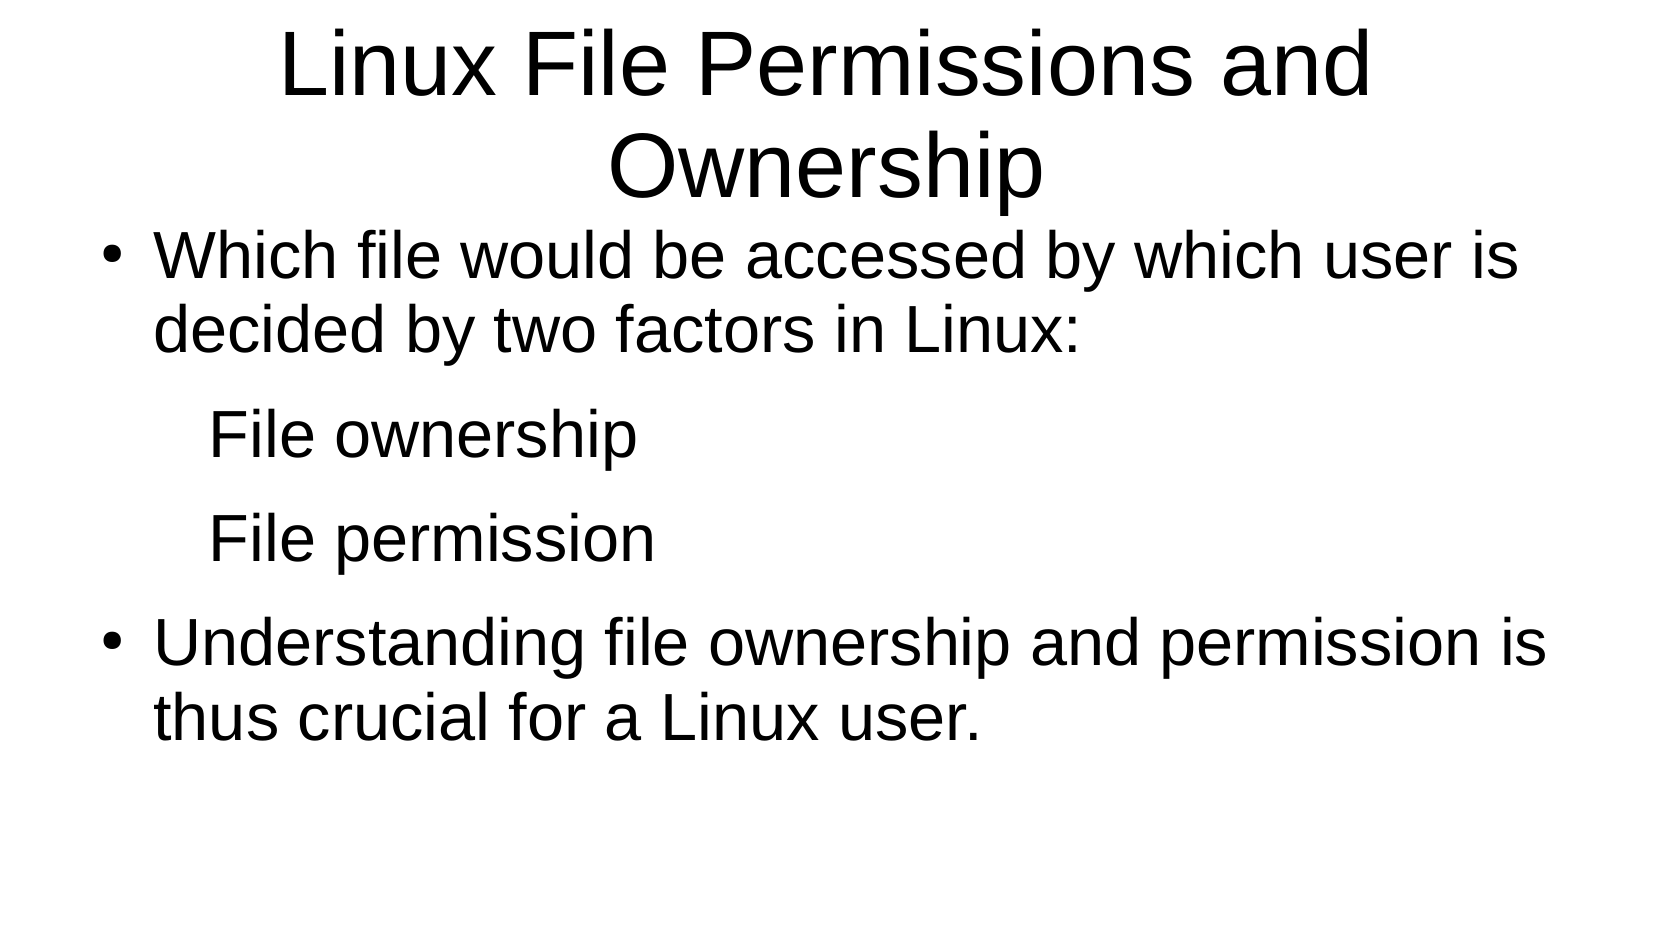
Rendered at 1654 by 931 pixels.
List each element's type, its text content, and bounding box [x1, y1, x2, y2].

title Linux File Permissions and Ownership [82, 12, 1571, 217]
list Which file would be accessed by which user is decided by two factors in Linux: File ownership File permission Understanding file ownership and permission is thus crucial for a Linux user. [82, 217, 1571, 758]
